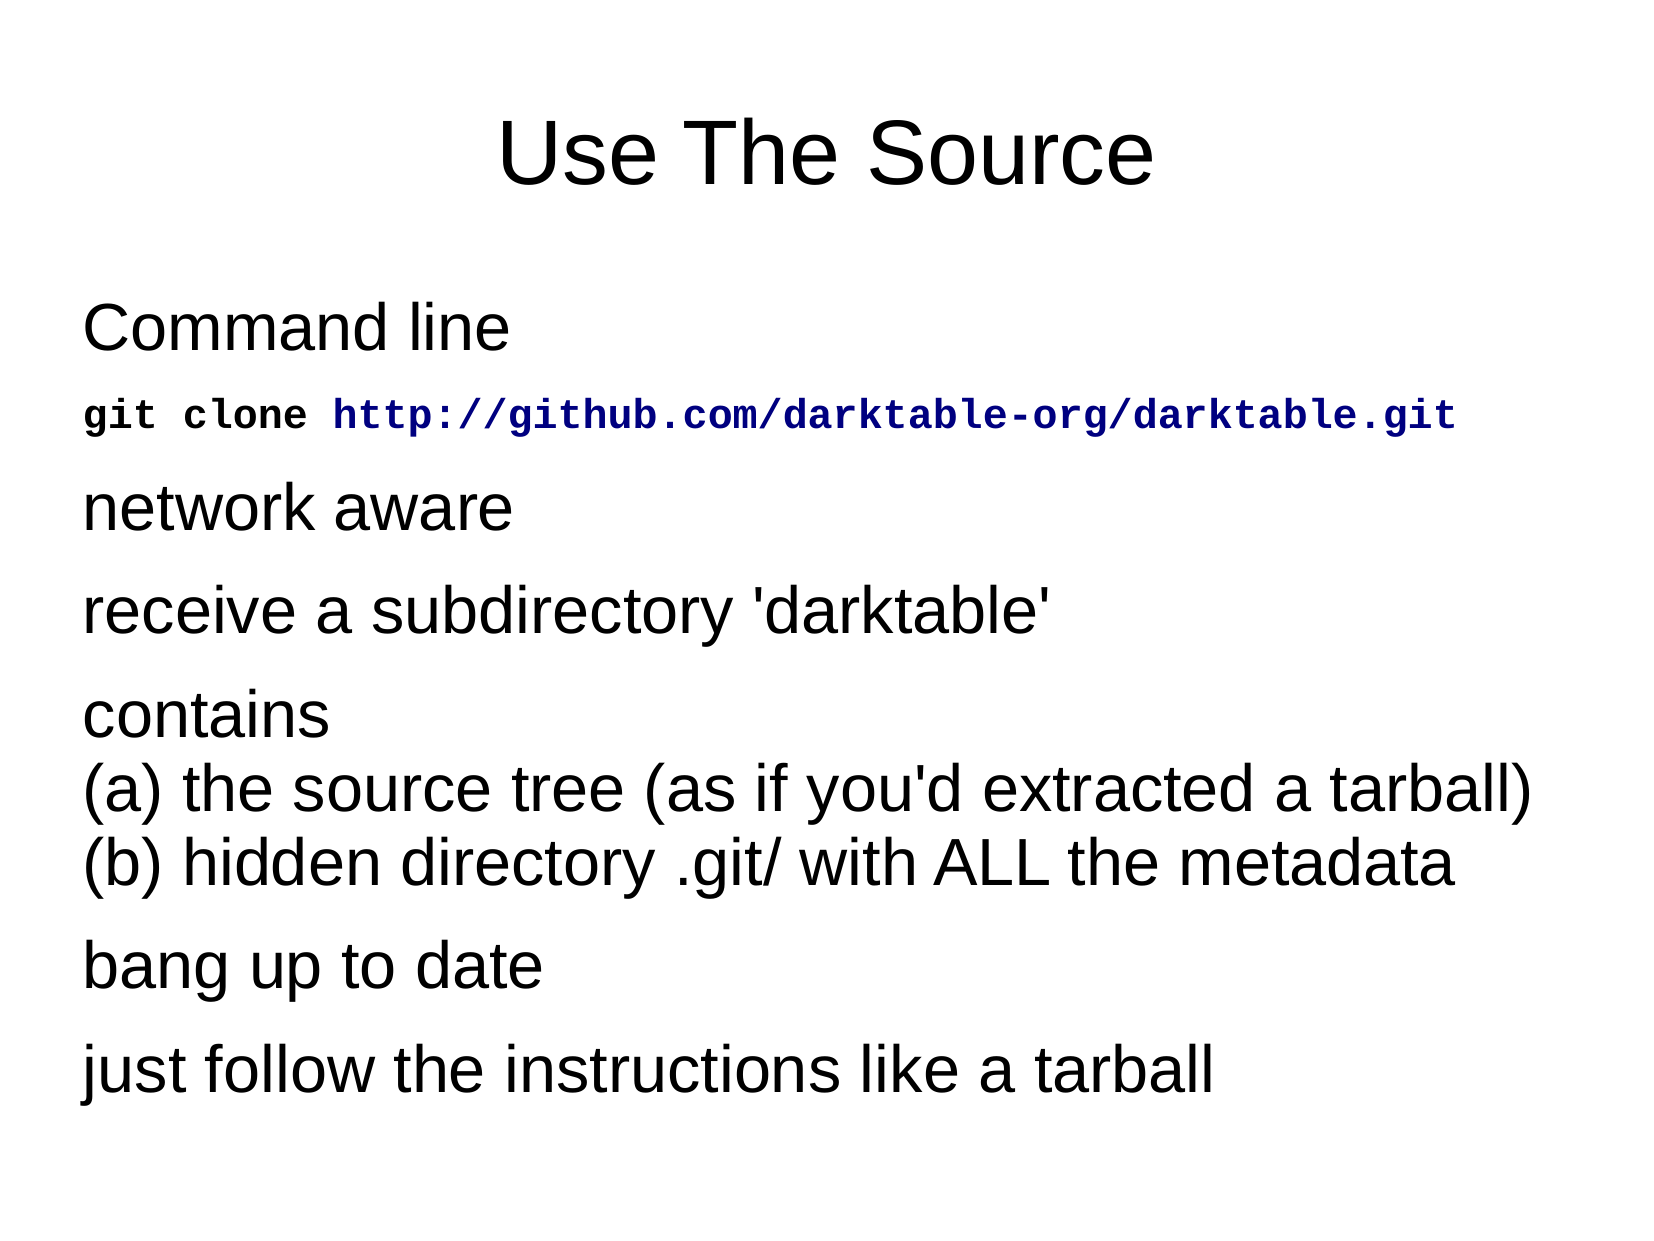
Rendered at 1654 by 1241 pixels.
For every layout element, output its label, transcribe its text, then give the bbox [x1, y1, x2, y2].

list Command line git clone http://github.com/darktable-org/darktable.git network aware receive a subdirectory 'darktable' contains (a) the source tree (as if you'd extracted a tarball) (b) hidden directory .git/ with ALL the metadata bang up to date just follow the instructions like a tarball [82, 290, 1571, 1186]
title Use The Source [82, 49, 1571, 257]
